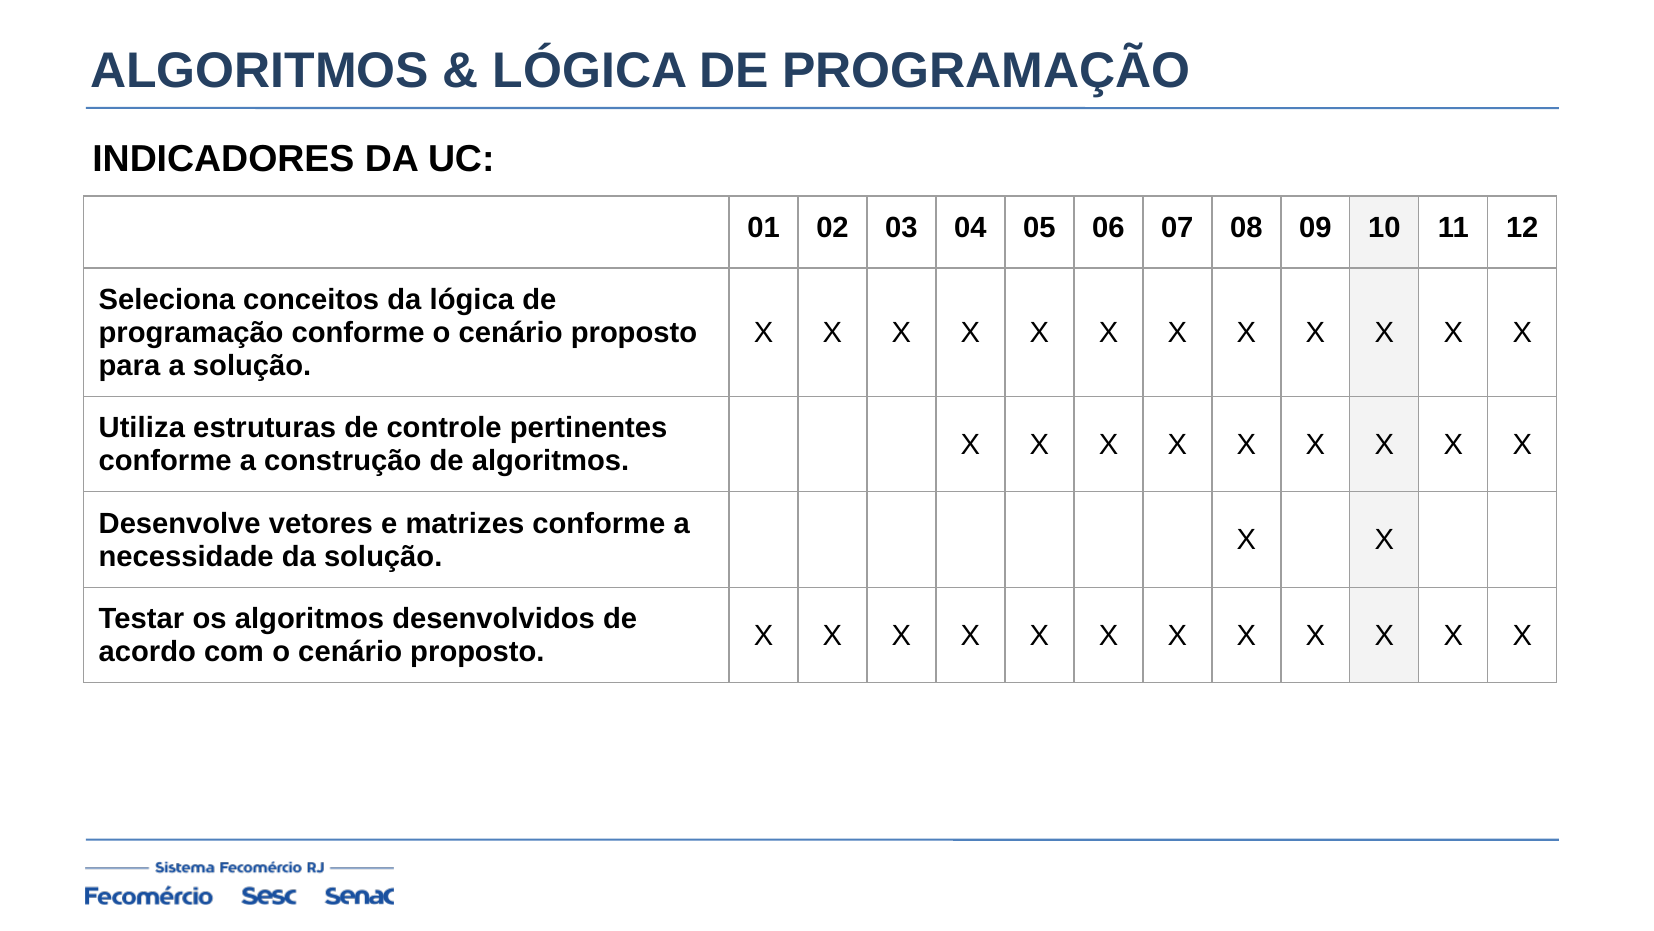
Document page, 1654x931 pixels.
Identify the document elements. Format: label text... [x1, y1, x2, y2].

table_cell X [1488, 397, 1556, 491]
table_cell X [1075, 397, 1142, 491]
table_header 05 [1006, 197, 1073, 267]
table_header 07 [1144, 197, 1211, 267]
table_cell X [937, 588, 1004, 682]
table_cell [1488, 492, 1556, 587]
table_cell X [1213, 269, 1280, 396]
table_header 01 [730, 197, 797, 267]
table_header 04 [937, 197, 1004, 267]
table_cell Utiliza estruturas de controle pertinentes conforme a construção de algoritmos. [84, 397, 728, 491]
table_cell X [1350, 588, 1418, 682]
picture [62, 845, 416, 921]
table_cell X [1419, 269, 1487, 396]
table_cell X [1350, 397, 1418, 491]
table_cell X [937, 269, 1004, 396]
table_cell X [1144, 588, 1211, 682]
table_cell [937, 492, 1004, 587]
table_cell X [1144, 269, 1211, 396]
table_header 02 [799, 197, 866, 267]
table_cell X [1213, 492, 1280, 587]
table_cell X [868, 269, 935, 396]
table_cell Testar os algoritmos desenvolvidos de acordo com o cenário proposto. [84, 588, 728, 682]
table_cell X [1213, 397, 1280, 491]
table_cell X [1006, 588, 1073, 682]
table_cell X [1144, 397, 1211, 491]
table_cell X [1006, 397, 1073, 491]
table_cell X [1488, 269, 1556, 396]
table_cell X [1488, 588, 1556, 682]
table_cell X [799, 269, 866, 396]
table_header 03 [868, 197, 935, 267]
table_cell X [1075, 588, 1142, 682]
table_cell X [1282, 397, 1349, 491]
table_cell Desenvolve vetores e matrizes conforme a necessidade da solução. [84, 492, 728, 587]
table_cell [1144, 492, 1211, 587]
table_cell [1075, 492, 1142, 587]
table_cell [868, 492, 935, 587]
table_header 06 [1075, 197, 1142, 267]
table_cell [799, 397, 866, 491]
table_cell X [799, 588, 866, 682]
table_cell [730, 492, 797, 587]
text_box ALGORITMOS & LÓGICA DE PROGRAMAÇÃO [90, 32, 1564, 104]
table_cell [1282, 492, 1349, 587]
table_cell [730, 397, 797, 491]
table_header 09 [1282, 197, 1349, 267]
table_cell X [730, 588, 797, 682]
table_cell X [1350, 269, 1418, 396]
table_cell X [1213, 588, 1280, 682]
table_cell X [730, 269, 797, 396]
table_cell Seleciona conceitos da lógica de programação conforme o cenário proposto para a solução. [84, 269, 728, 396]
table_header 12 [1488, 197, 1556, 267]
table_cell [868, 397, 935, 491]
table_cell [1419, 492, 1487, 587]
table_cell [1006, 492, 1073, 587]
table_cell X [1006, 269, 1073, 396]
table_cell X [1350, 492, 1418, 587]
table_header [84, 197, 728, 267]
table_header 10 [1350, 197, 1418, 267]
table_cell X [1282, 269, 1349, 396]
text_box INDICADORES DA UC: [77, 112, 1564, 836]
table_cell [799, 492, 866, 587]
table_header 11 [1419, 197, 1487, 267]
table_cell X [868, 588, 935, 682]
table_cell X [1075, 269, 1142, 396]
table_cell X [1419, 588, 1487, 682]
table_cell X [1419, 397, 1487, 491]
table_cell X [1282, 588, 1349, 682]
table_header 08 [1213, 197, 1280, 267]
table_cell X [937, 397, 1004, 491]
